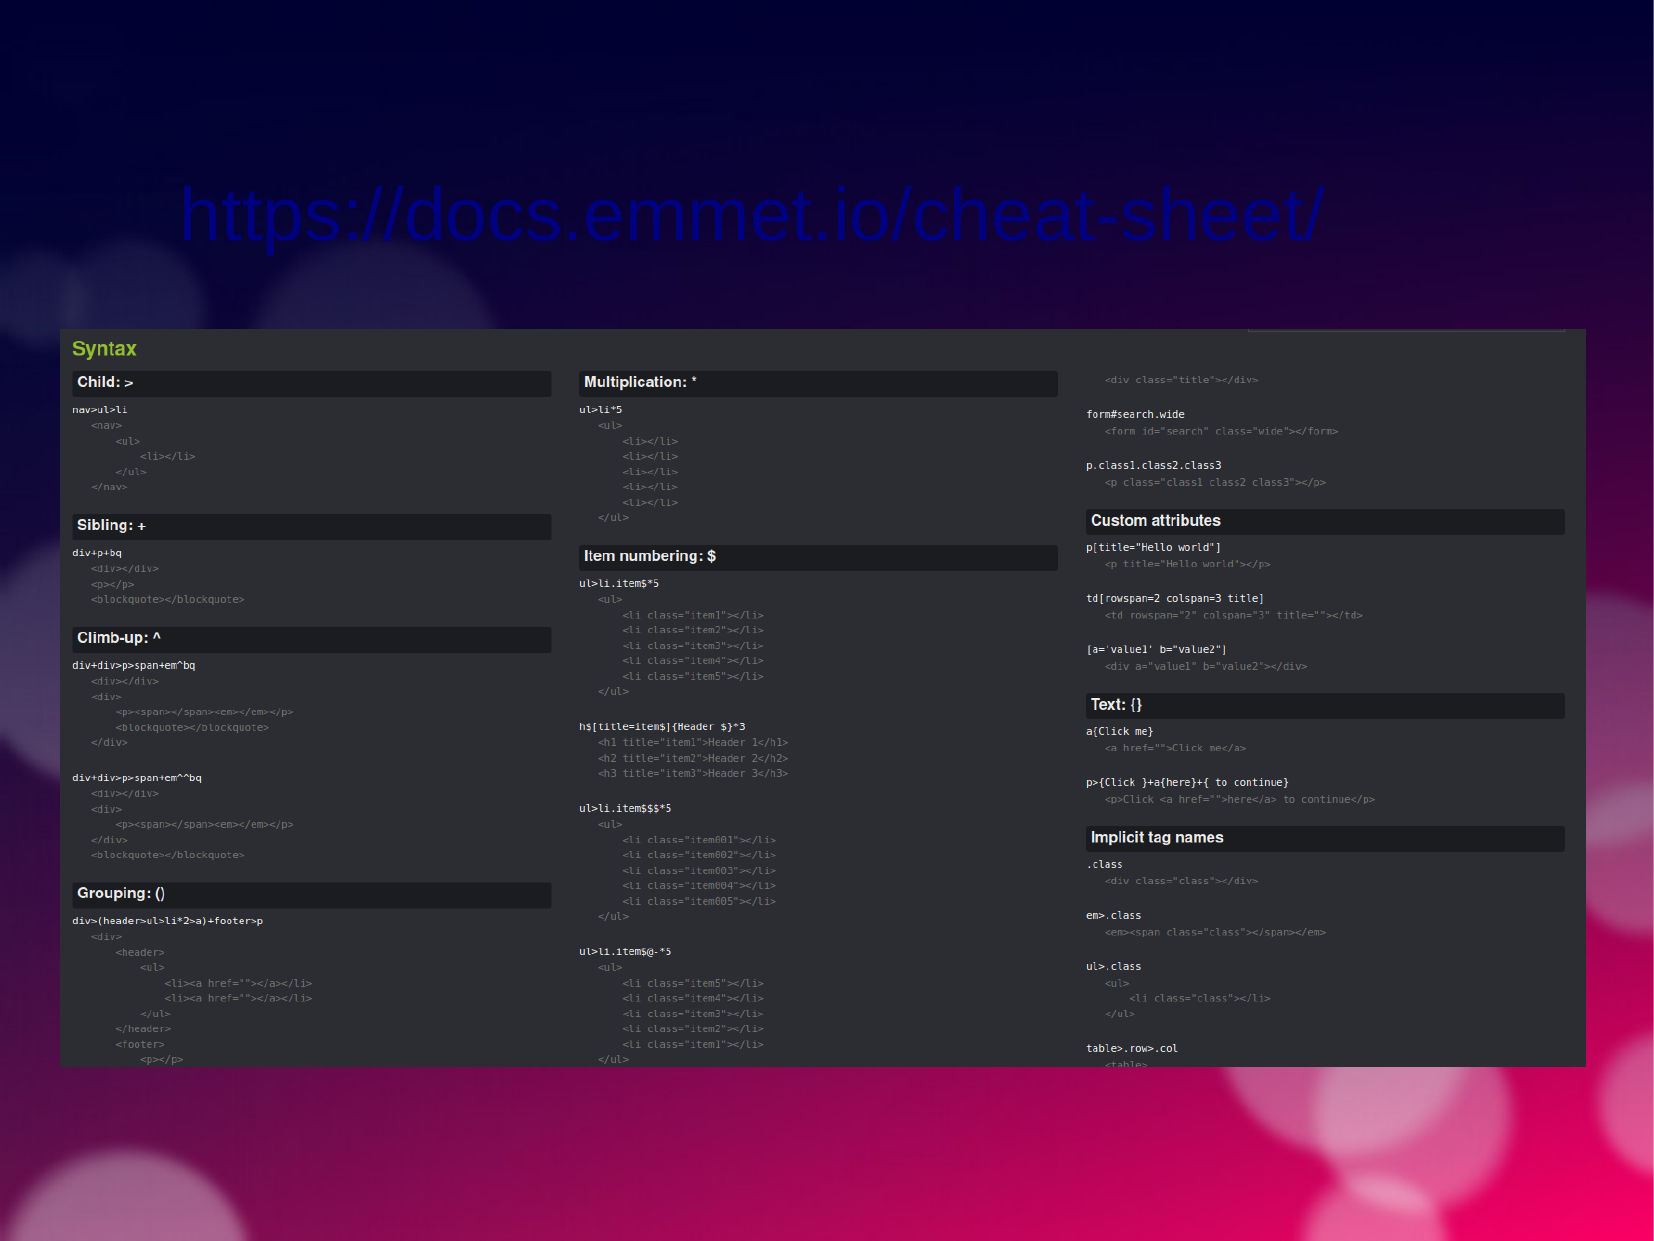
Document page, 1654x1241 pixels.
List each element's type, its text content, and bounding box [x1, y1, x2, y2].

text_box https://docs.emmet.io/cheat-sheet/ [165, 165, 1441, 271]
picture [0, 0, 1654, 1241]
